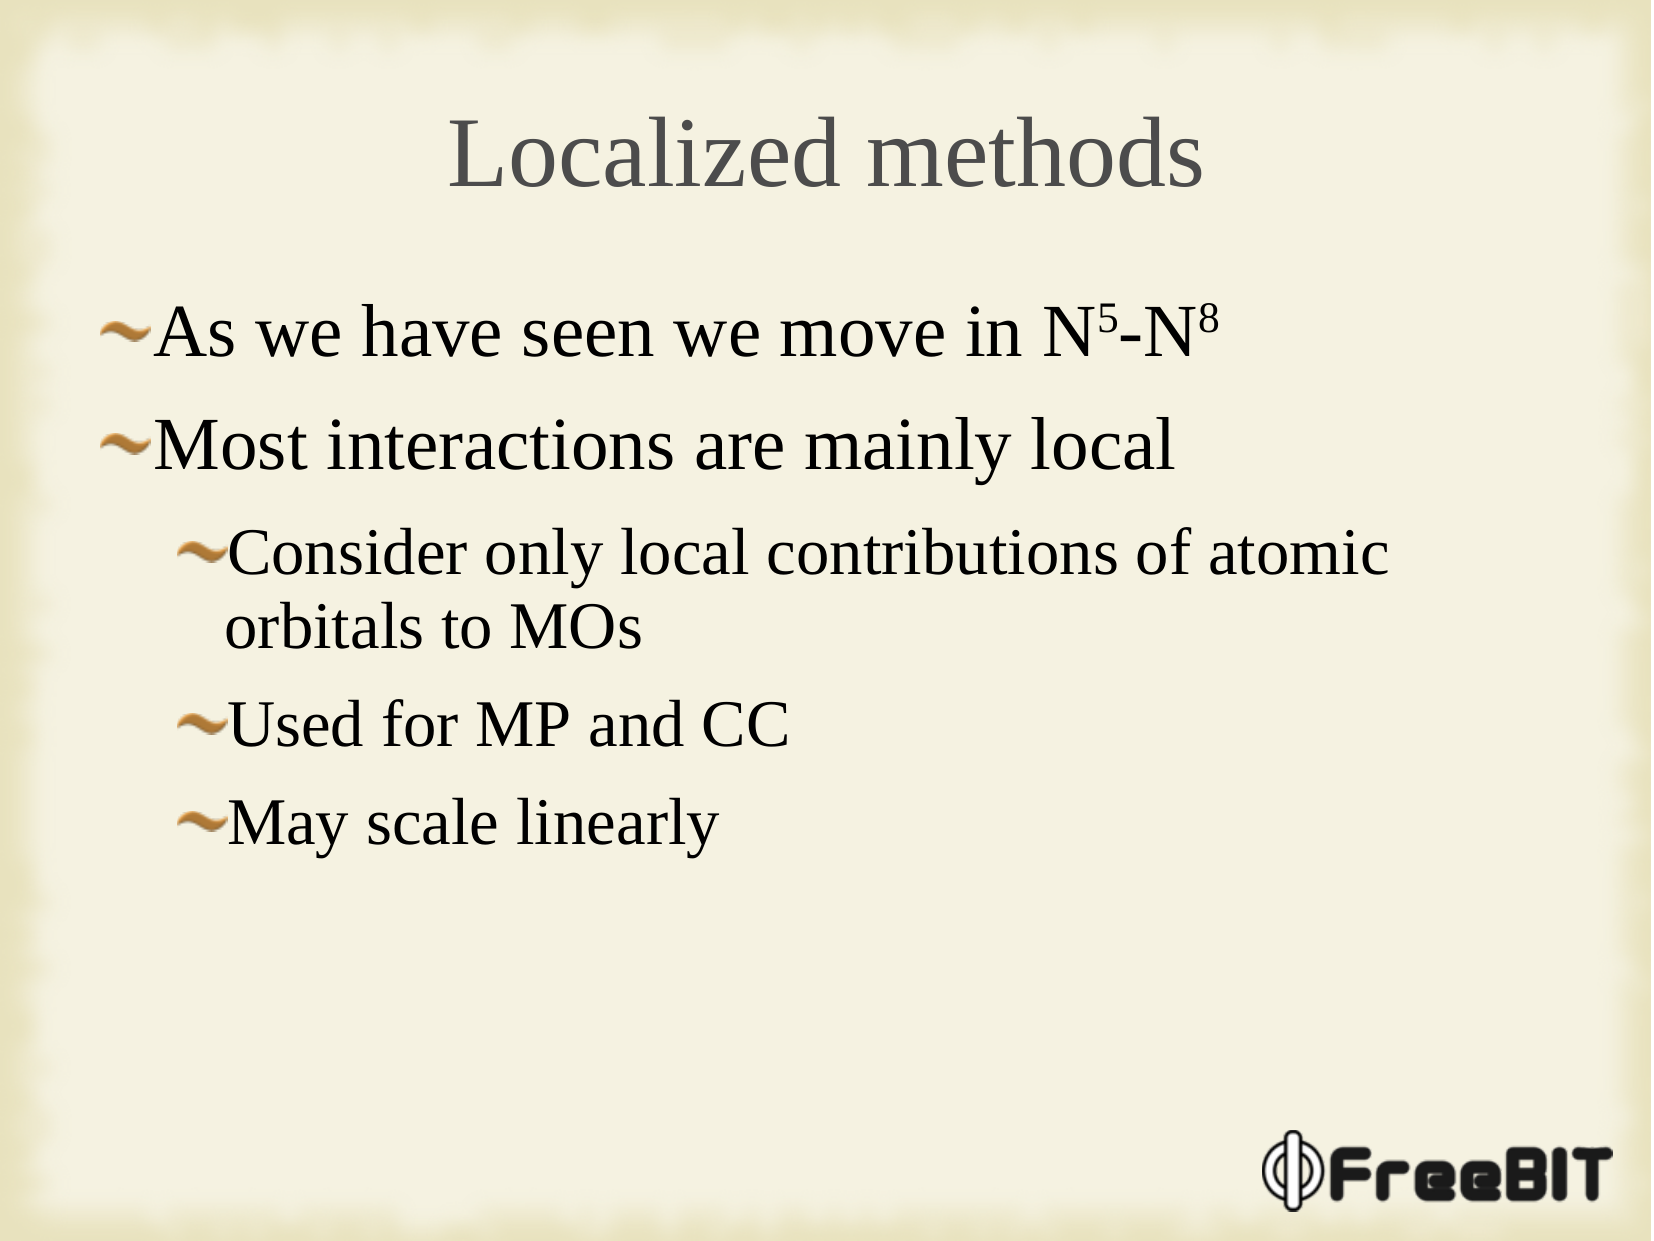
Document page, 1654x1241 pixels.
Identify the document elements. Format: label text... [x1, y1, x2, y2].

list As we have seen we move in N5-N8 Most interactions are mainly local Consider only local contributions of atomic orbitals to MOs Used for MP and CC May scale linearly [82, 290, 1571, 1109]
title Localized methods [82, 49, 1571, 257]
picture [0, 0, 1651, 1241]
